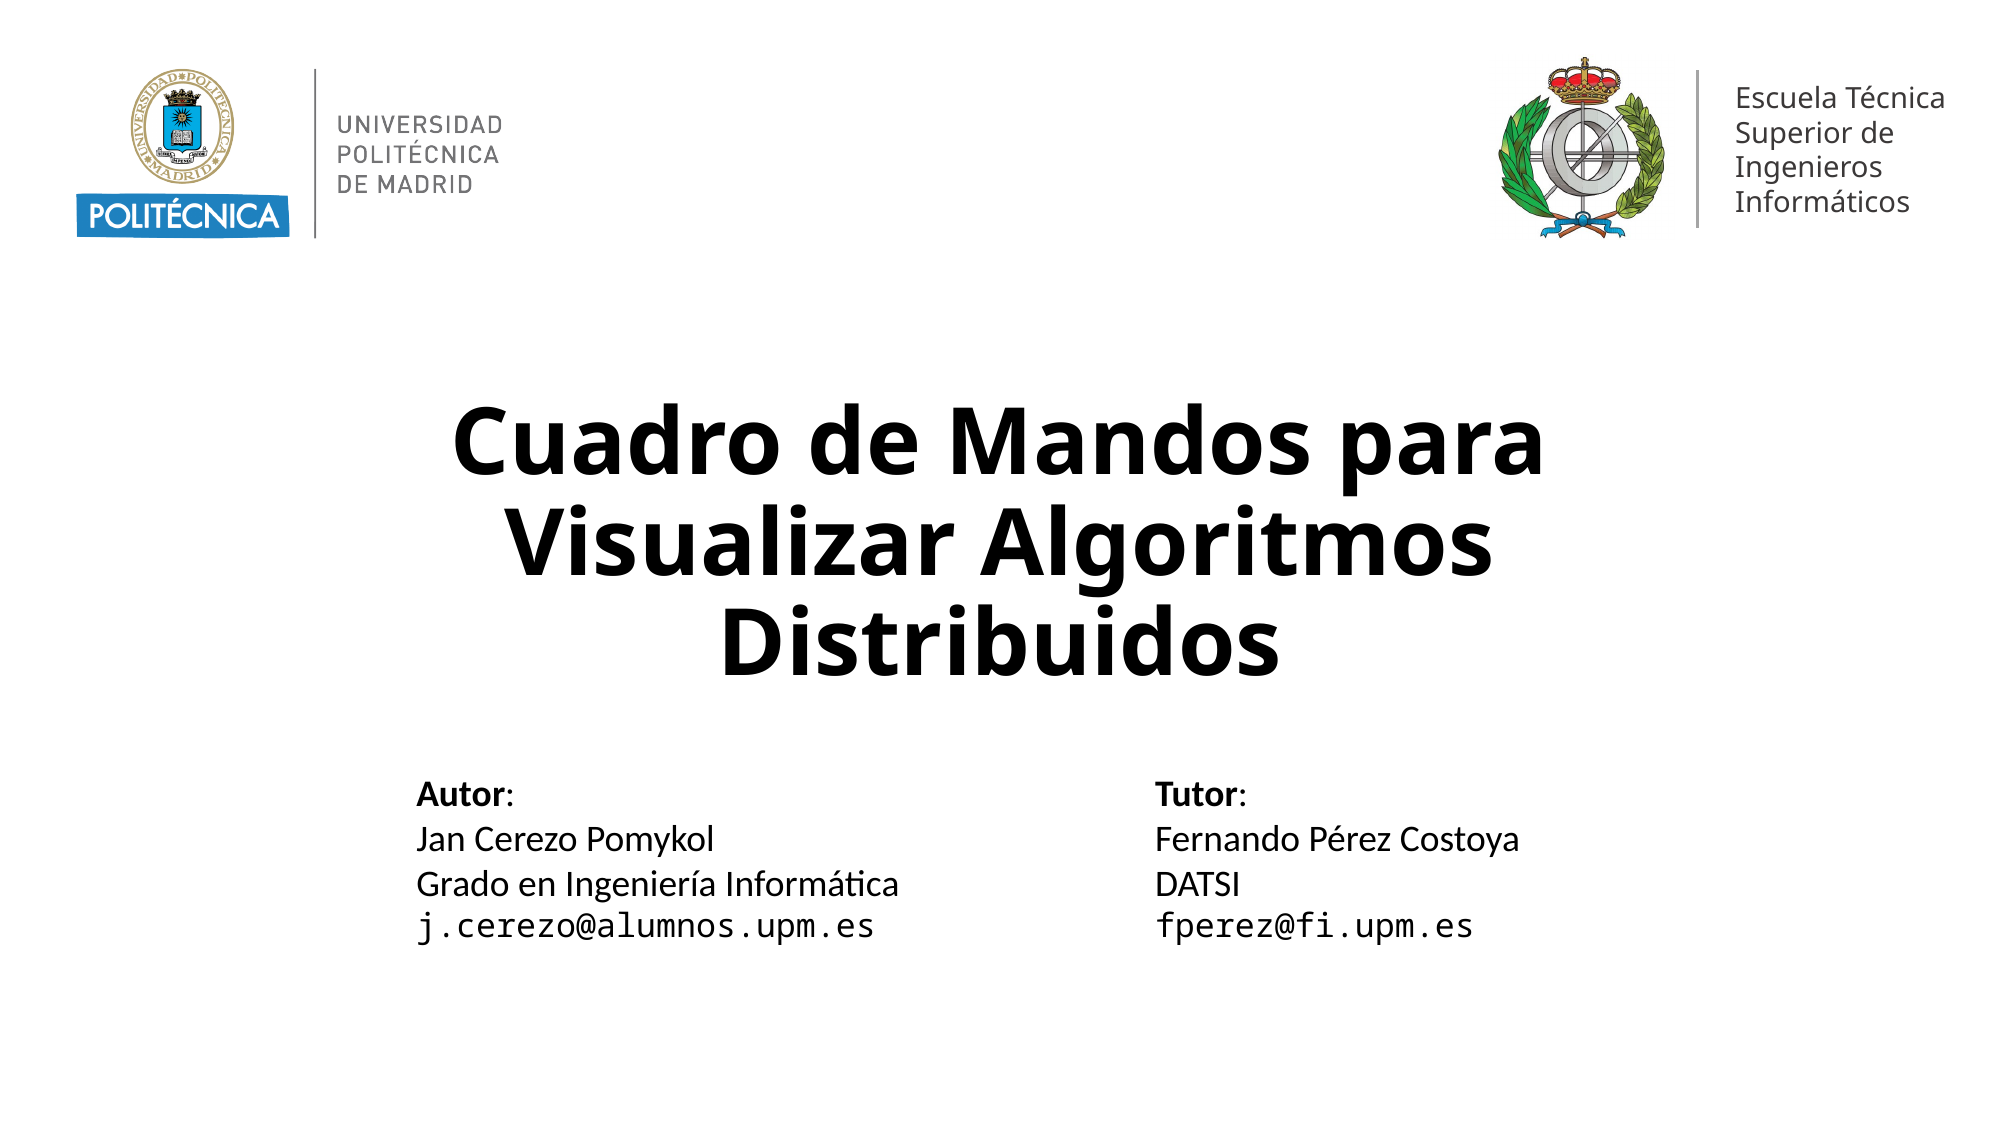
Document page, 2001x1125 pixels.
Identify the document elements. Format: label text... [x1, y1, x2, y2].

text_box Tutor: Fernando Pérez Costoya DATSI fperez@fi.upm.es [1140, 761, 1698, 959]
text_box Autor: Jan Cerezo Pomykol Grado en Ingeniería Informática j.cerezo@alumnos.upm.es [401, 761, 959, 959]
text_box Escuela Técnica Superior de Ingenieros Informáticos [1720, 71, 1979, 228]
title Cuadro de Mandos para Visualizar Algoritmos Distribuidos [401, 311, 1599, 704]
picture [48, 34, 560, 273]
picture [1489, 54, 1675, 240]
